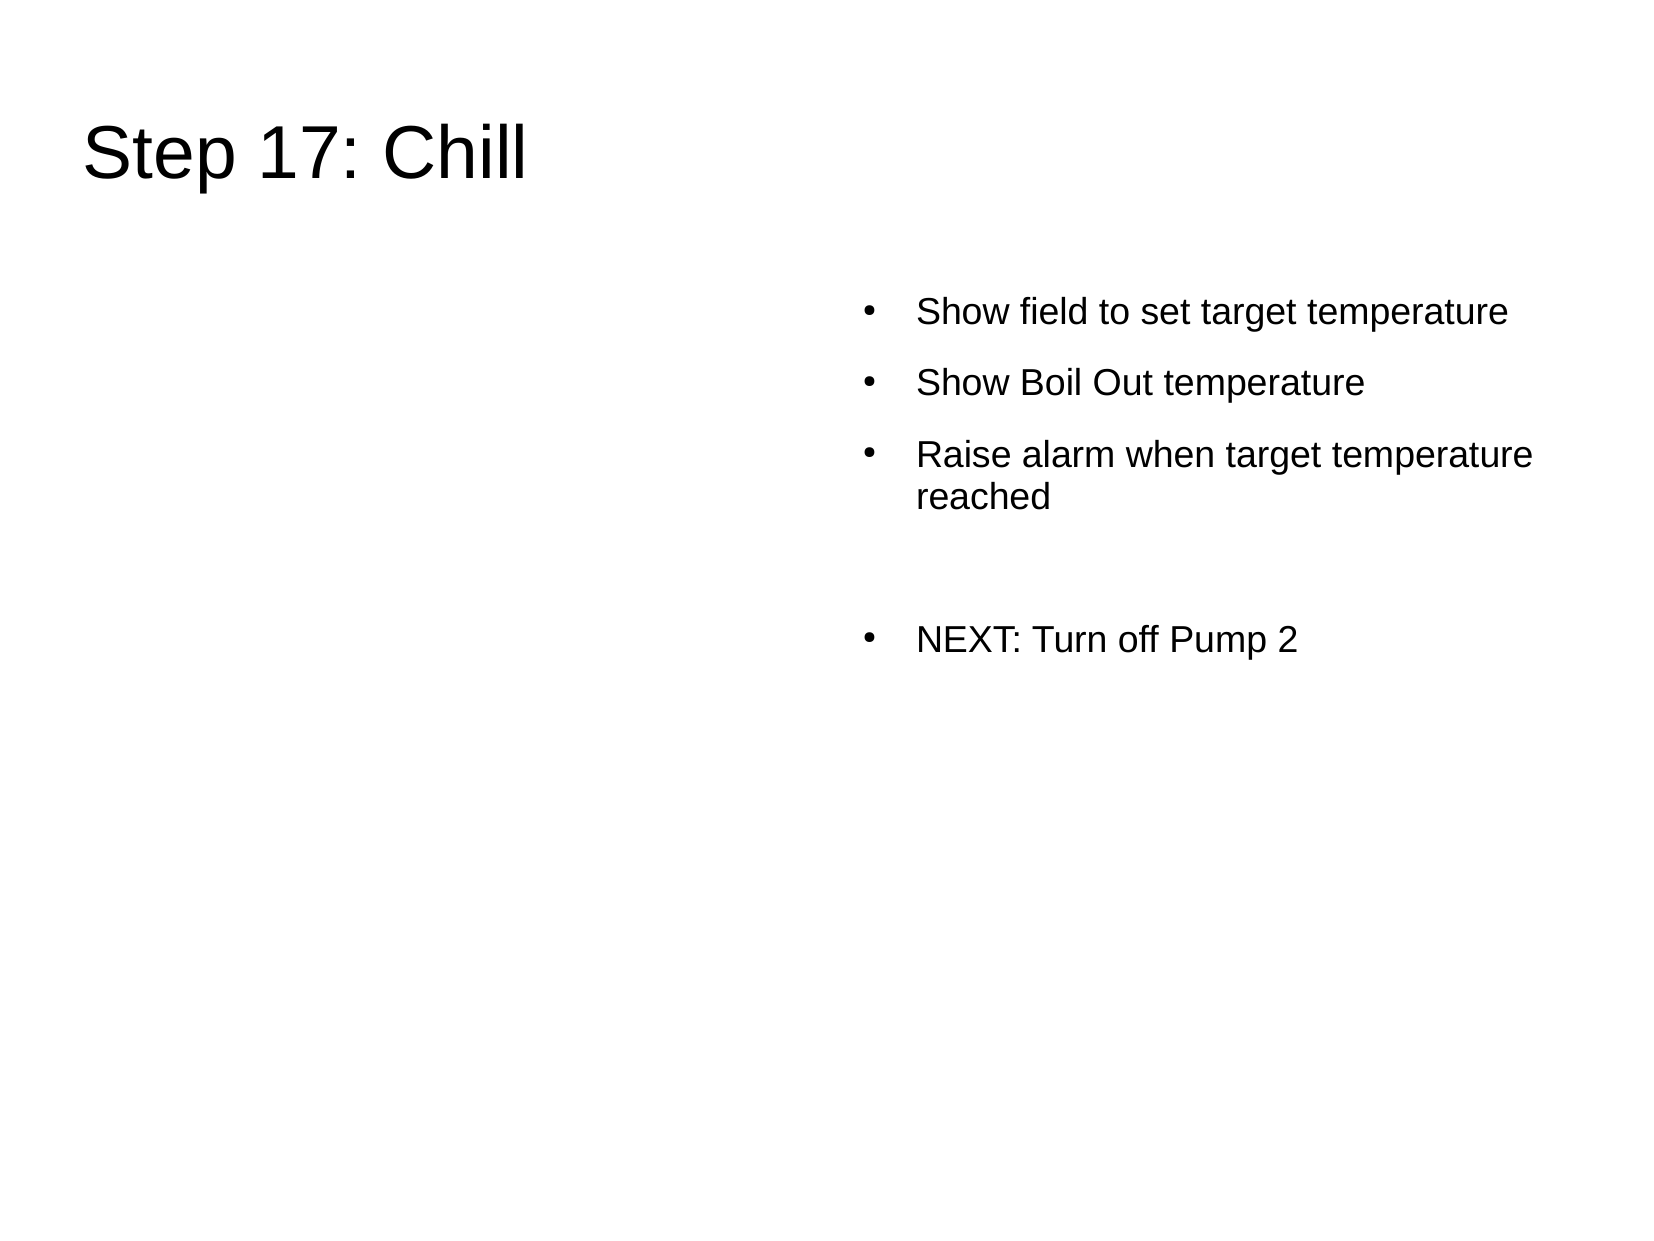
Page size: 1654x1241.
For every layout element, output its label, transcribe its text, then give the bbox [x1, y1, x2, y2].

list Show field to set target temperature Show Boil Out temperature Raise alarm when target temperature reached NEXT: Turn off Pump 2 [845, 290, 1572, 1010]
title Step 17: Chill [82, 49, 1571, 257]
